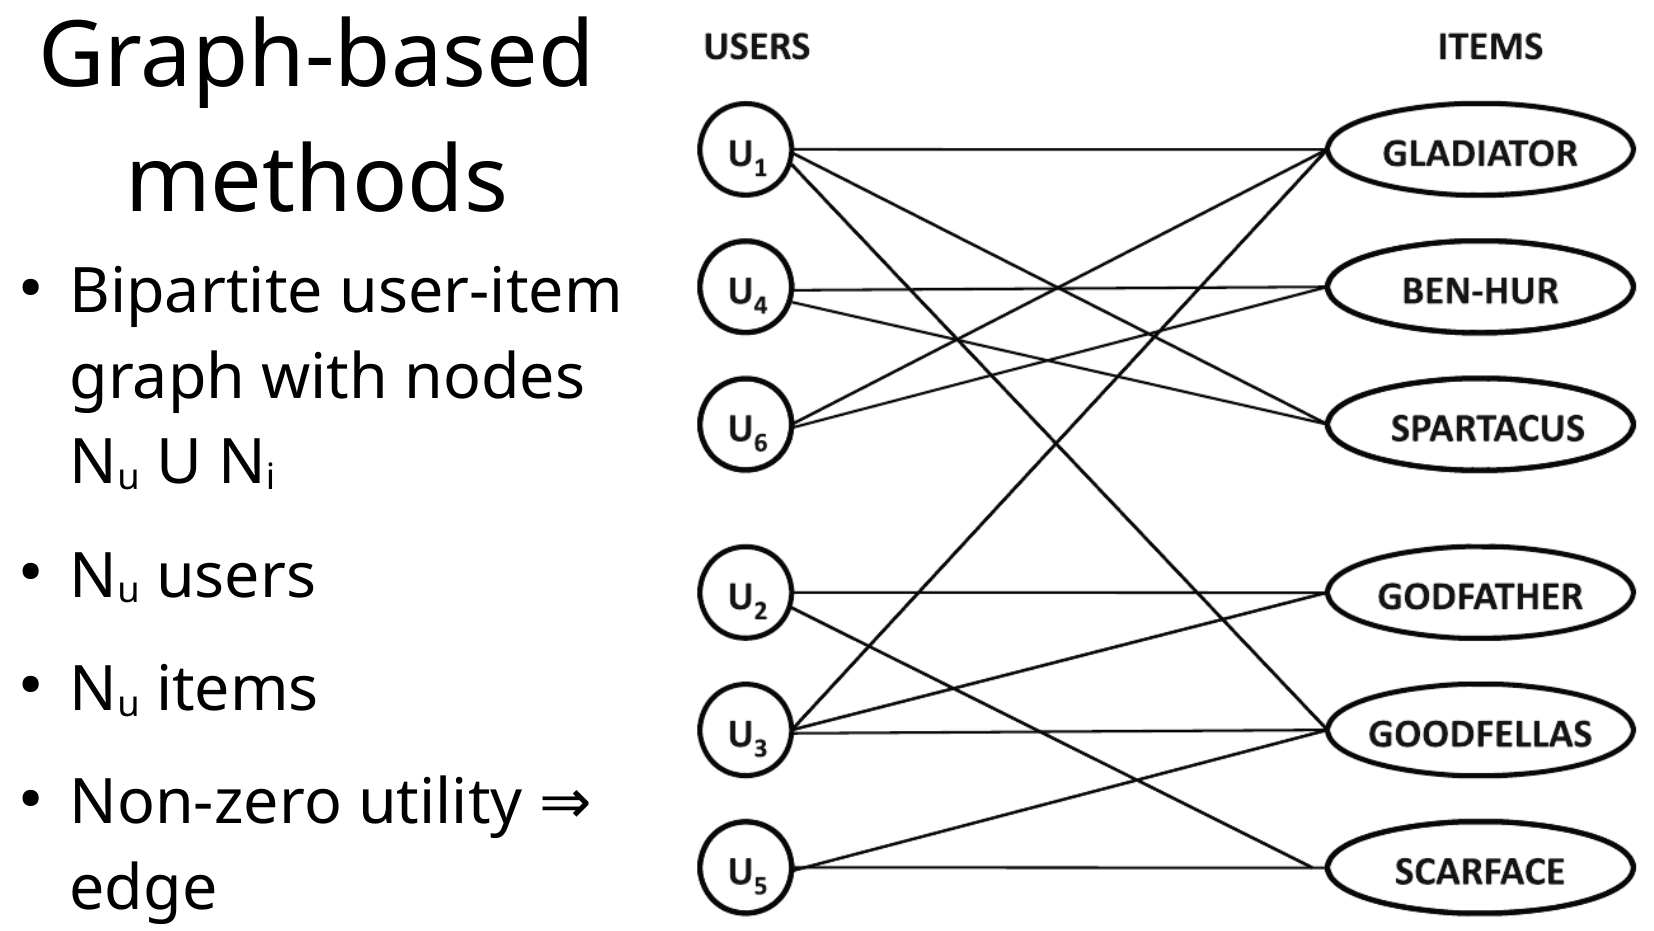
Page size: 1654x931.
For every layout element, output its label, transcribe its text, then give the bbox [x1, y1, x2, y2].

title Graph-based methods [0, 1, 634, 226]
picture [672, 6, 1654, 931]
list Bipartite user-item graph with nodes Nu U Ni Nu users Nu items Non-zero utility ⇒ edge [2, 245, 657, 929]
